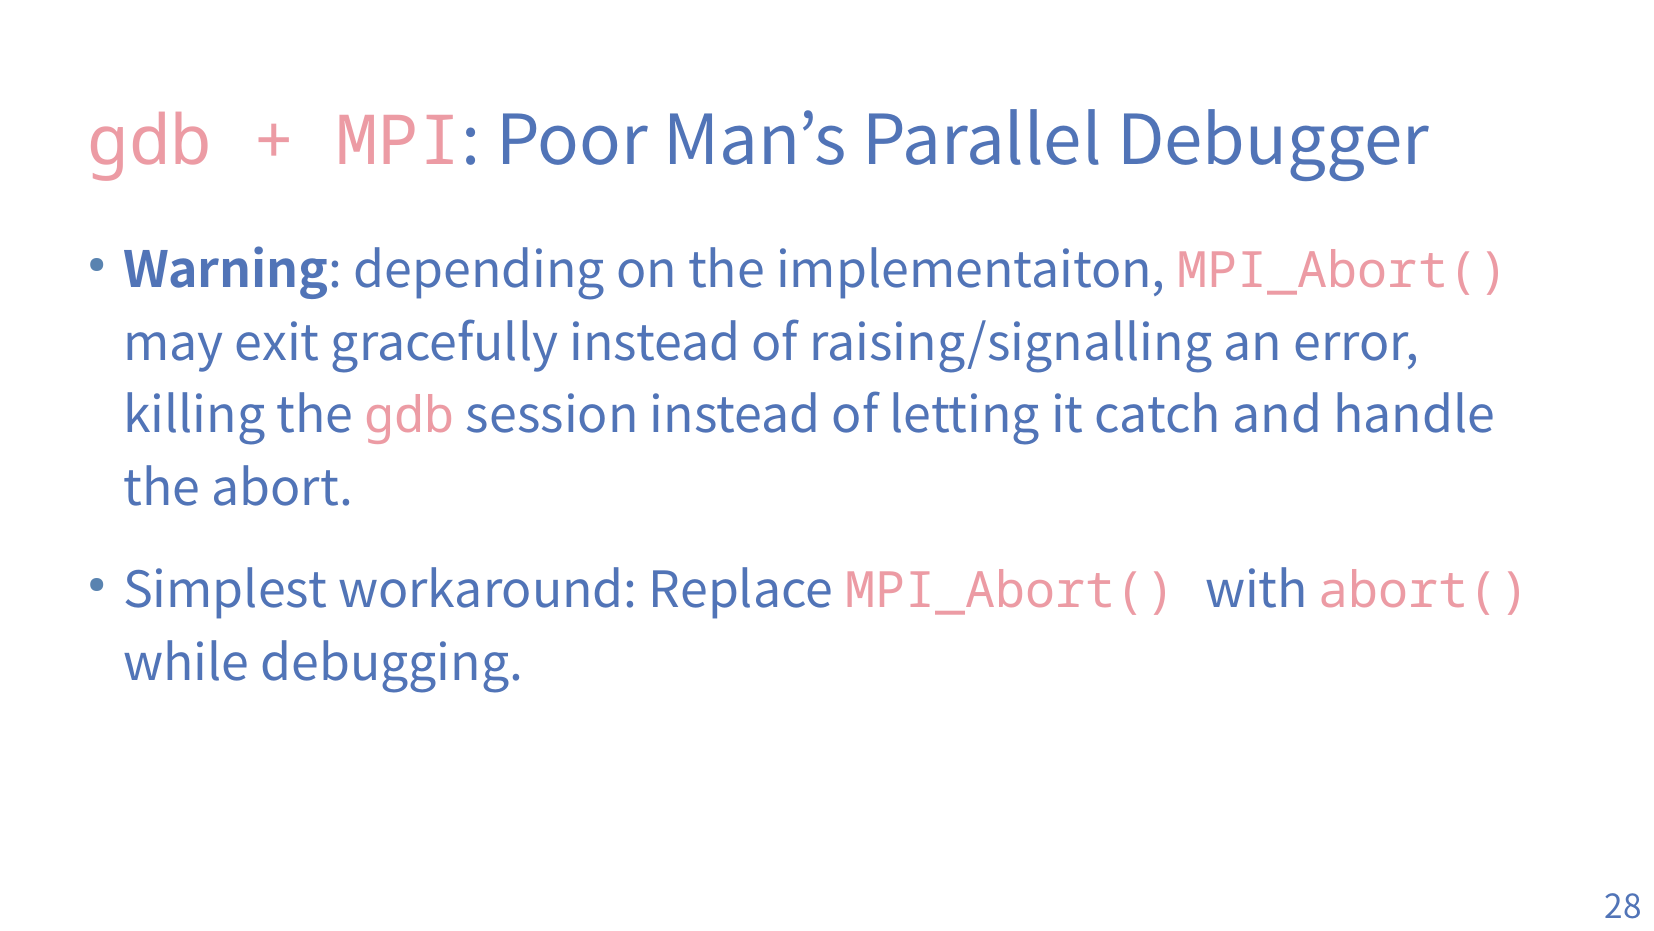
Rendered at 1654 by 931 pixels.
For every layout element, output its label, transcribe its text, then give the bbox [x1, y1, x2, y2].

list Warning: depending on the implementaiton, MPI_Abort() may exit gracefully instead of raising/signalling an error, killing the gdb session instead of letting it catch and handle the abort. Simplest workaround: Replace MPI_Abort() with abort() while debugging. [87, 229, 1553, 840]
title gdb + MPI: Poor Man’s Parallel Debugger [87, 93, 1563, 176]
